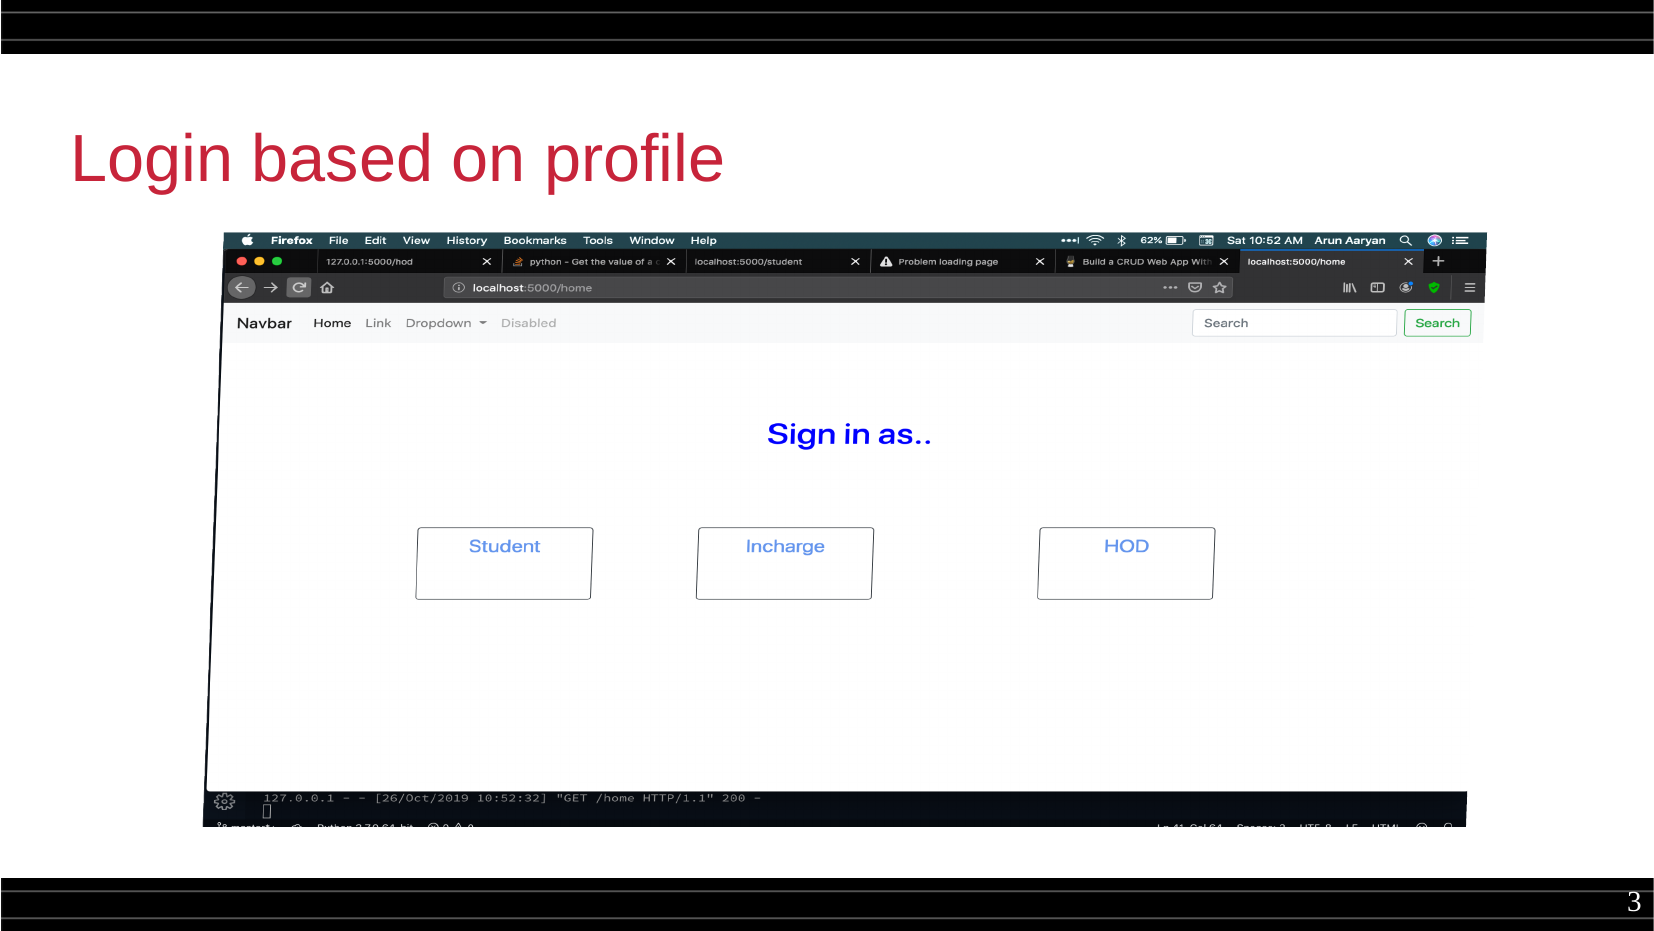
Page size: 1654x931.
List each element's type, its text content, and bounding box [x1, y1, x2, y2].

picture [1, 0, 1654, 54]
picture [1, 878, 1654, 931]
title Login based on profile [70, 80, 1560, 237]
picture [200, 224, 1488, 827]
